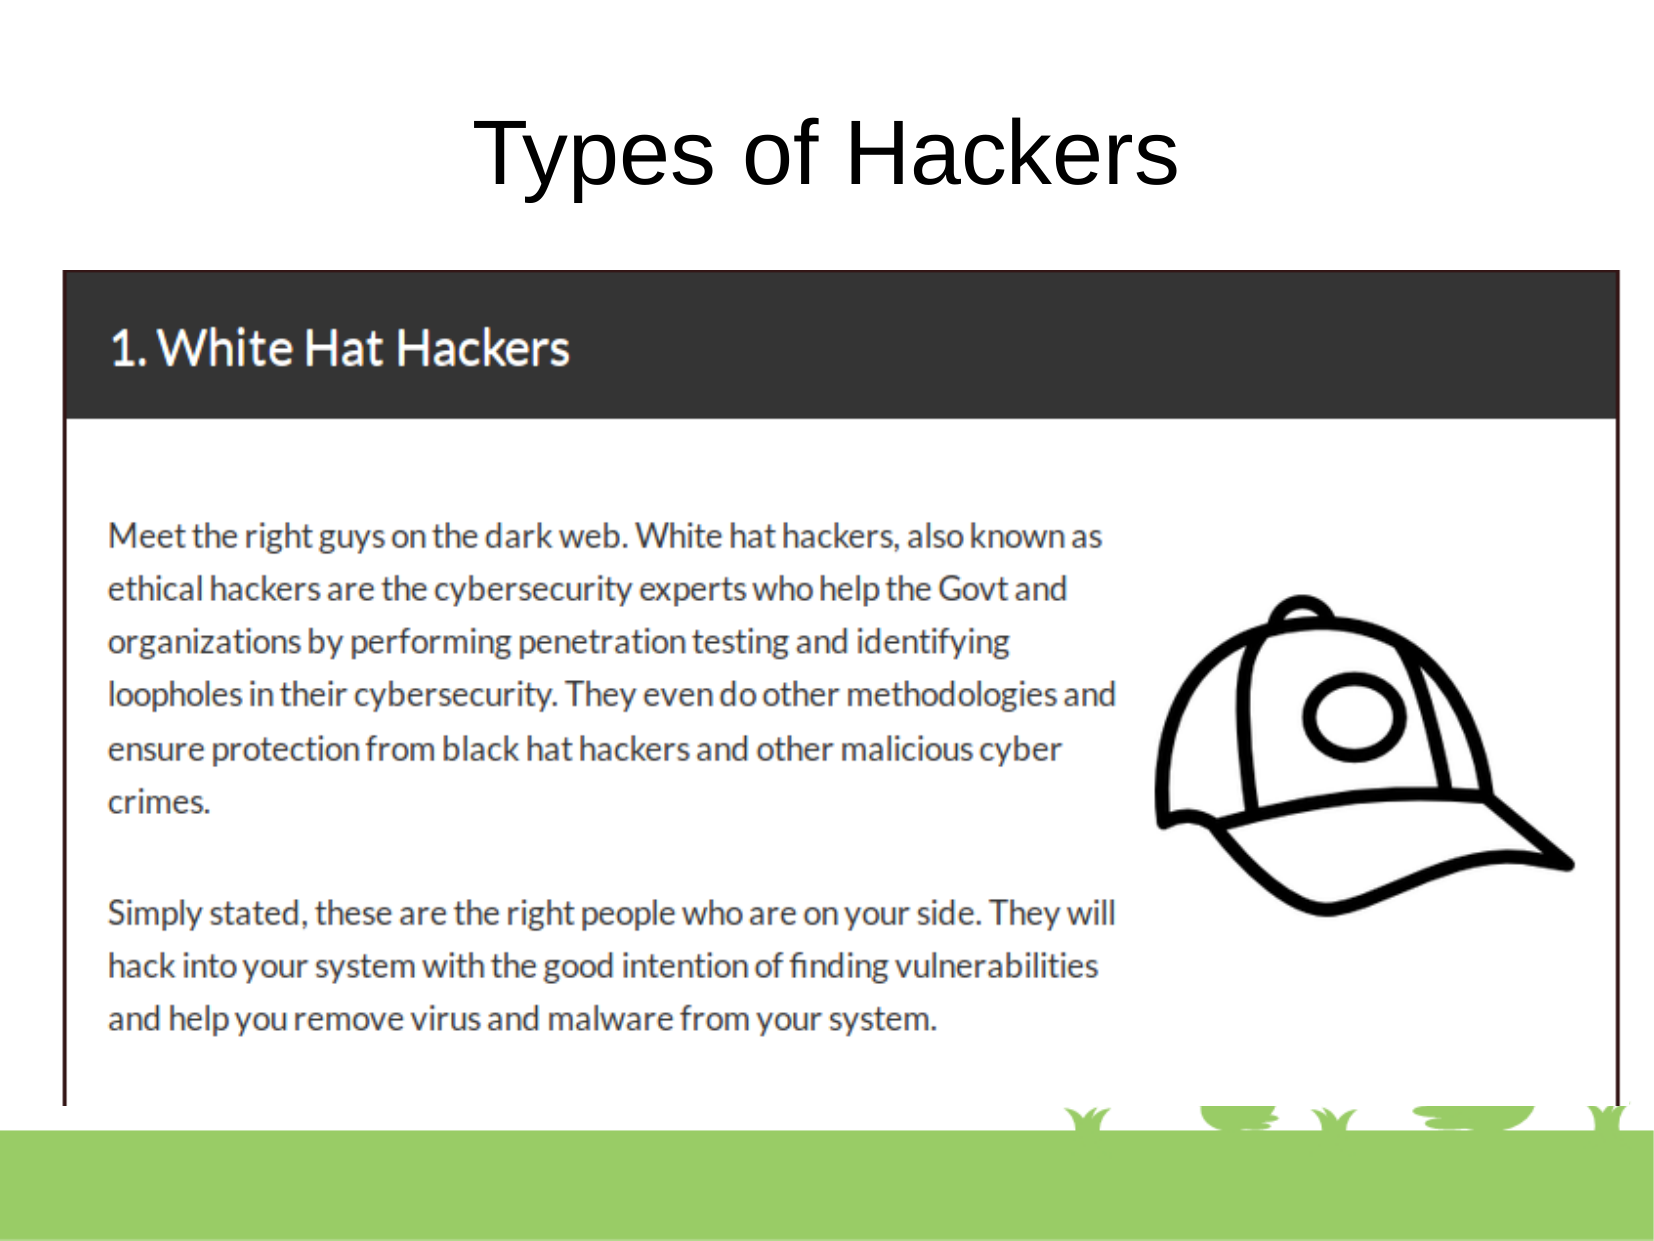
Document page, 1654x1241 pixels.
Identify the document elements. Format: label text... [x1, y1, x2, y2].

title Types of Hackers [82, 49, 1571, 257]
picture [0, 0, 1654, 1241]
